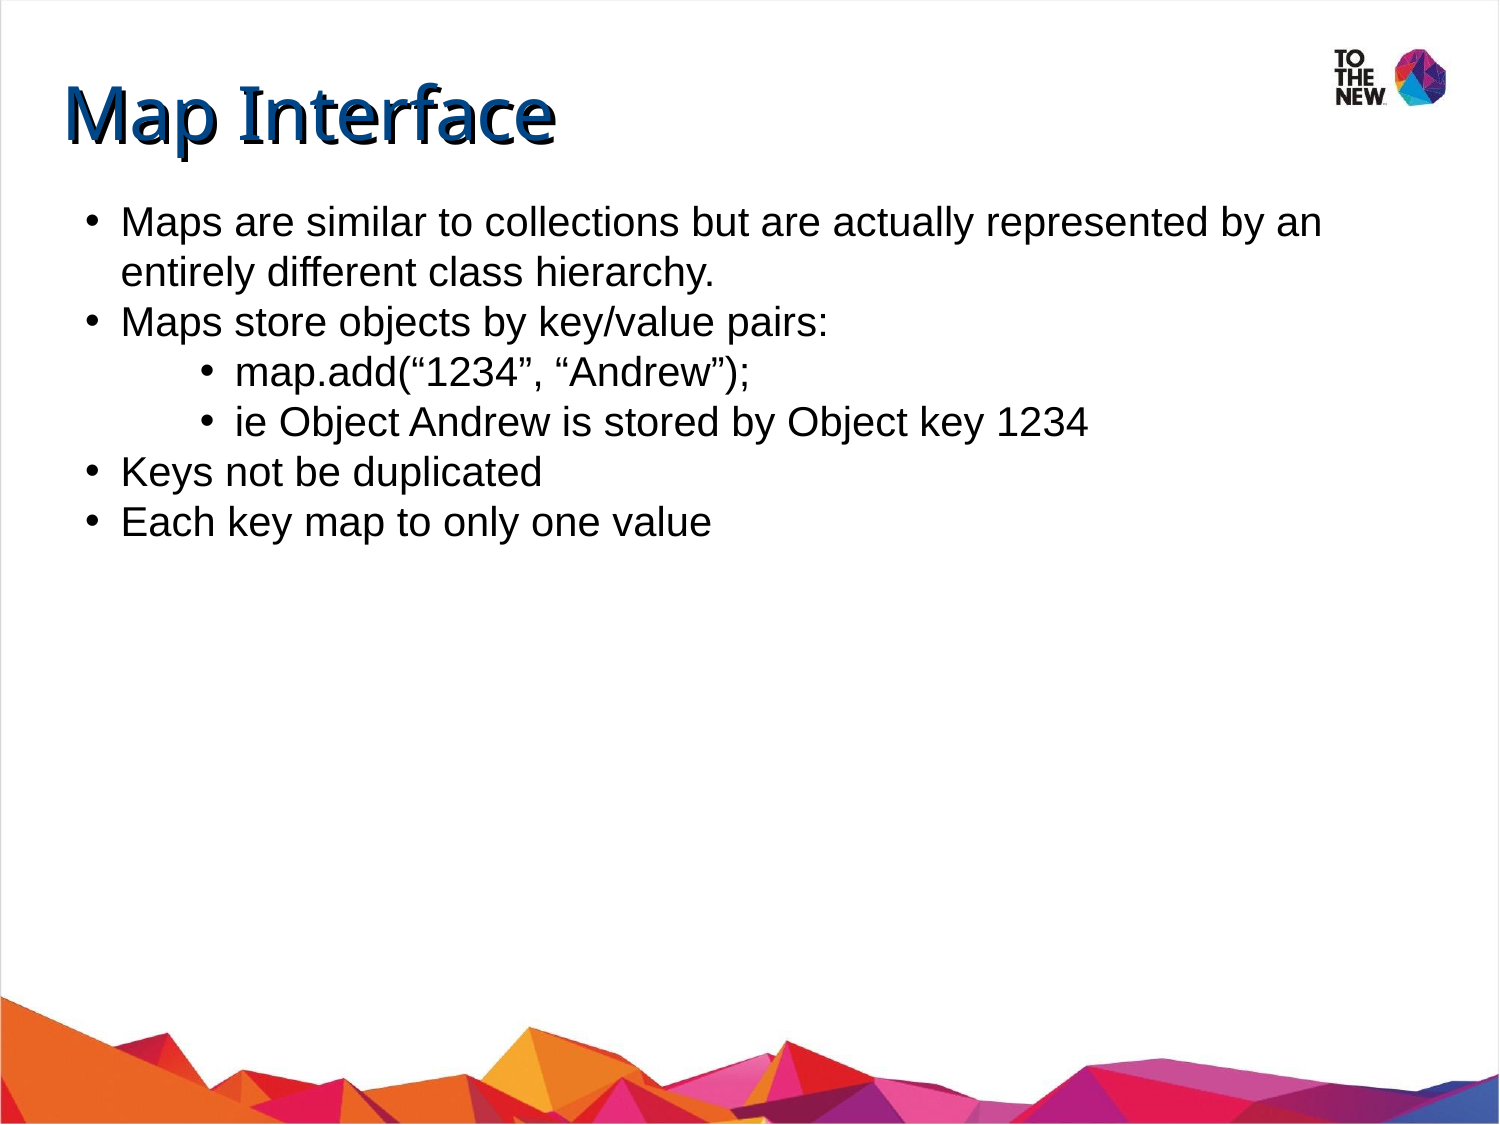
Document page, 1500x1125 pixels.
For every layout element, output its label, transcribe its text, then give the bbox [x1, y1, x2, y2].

picture [0, 0, 1499, 1124]
text_box Map Interface [46, 35, 1397, 185]
text_box Maps are similar to collections but are actually represented by an entirely different class hierarchy. Maps store objects by key/value pairs: map.add(“1234”, “Andrew”); ie Object Andrew is stored by Object key 1234 Keys not be duplicated Each key map to only one value [70, 187, 1475, 1000]
